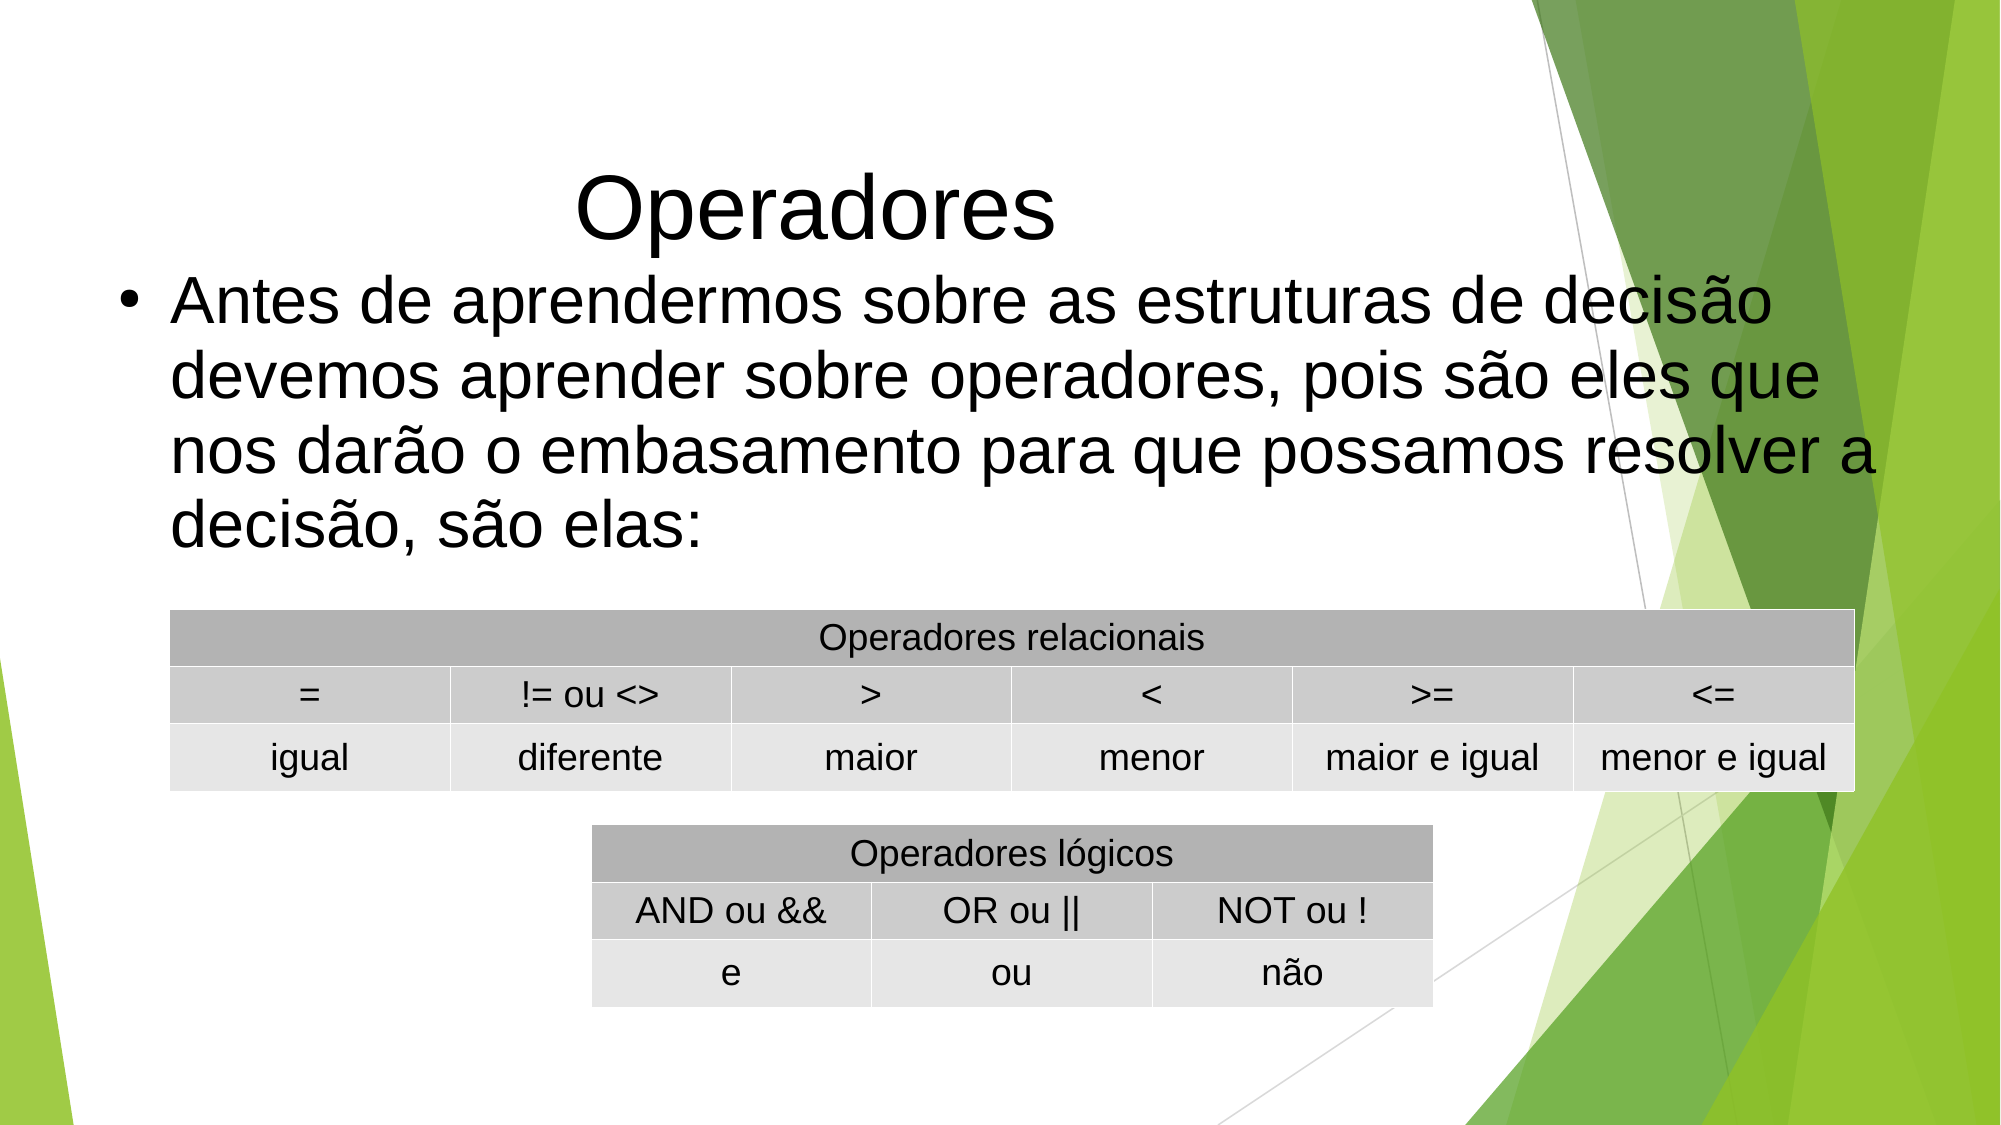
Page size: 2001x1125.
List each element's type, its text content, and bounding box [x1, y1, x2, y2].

table_cell NOT ou ! [1153, 883, 1433, 939]
table_cell > [732, 667, 1011, 723]
list Antes de aprendermos sobre as estruturas de decisão devemos aprender sobre operadores, pois são eles que nos darão o embasamento para que possamos resolver a decisão, são elas: [99, 263, 1900, 916]
table_cell diferente [451, 724, 731, 791]
table_cell maior e igual [1293, 724, 1573, 791]
table_cell <= [1574, 667, 1854, 723]
table_cell >= [1293, 667, 1573, 723]
table_header Operadores lógicos [592, 825, 1433, 882]
table_cell OR ou || [872, 883, 1152, 939]
table_cell maior [732, 724, 1011, 791]
table_cell < [1012, 667, 1292, 723]
table_header Operadores relacionais [170, 610, 1854, 666]
table_cell ou [872, 940, 1152, 1007]
table_cell menor [1012, 724, 1292, 791]
table_cell não [1153, 940, 1433, 1007]
table_cell igual [170, 724, 450, 791]
table_cell = [170, 667, 450, 723]
table_cell e [592, 940, 871, 1007]
title Operadores [111, 99, 1522, 263]
table_cell menor e igual [1574, 724, 1854, 791]
table_cell AND ou && [592, 883, 871, 939]
table_cell != ou <> [451, 667, 731, 723]
